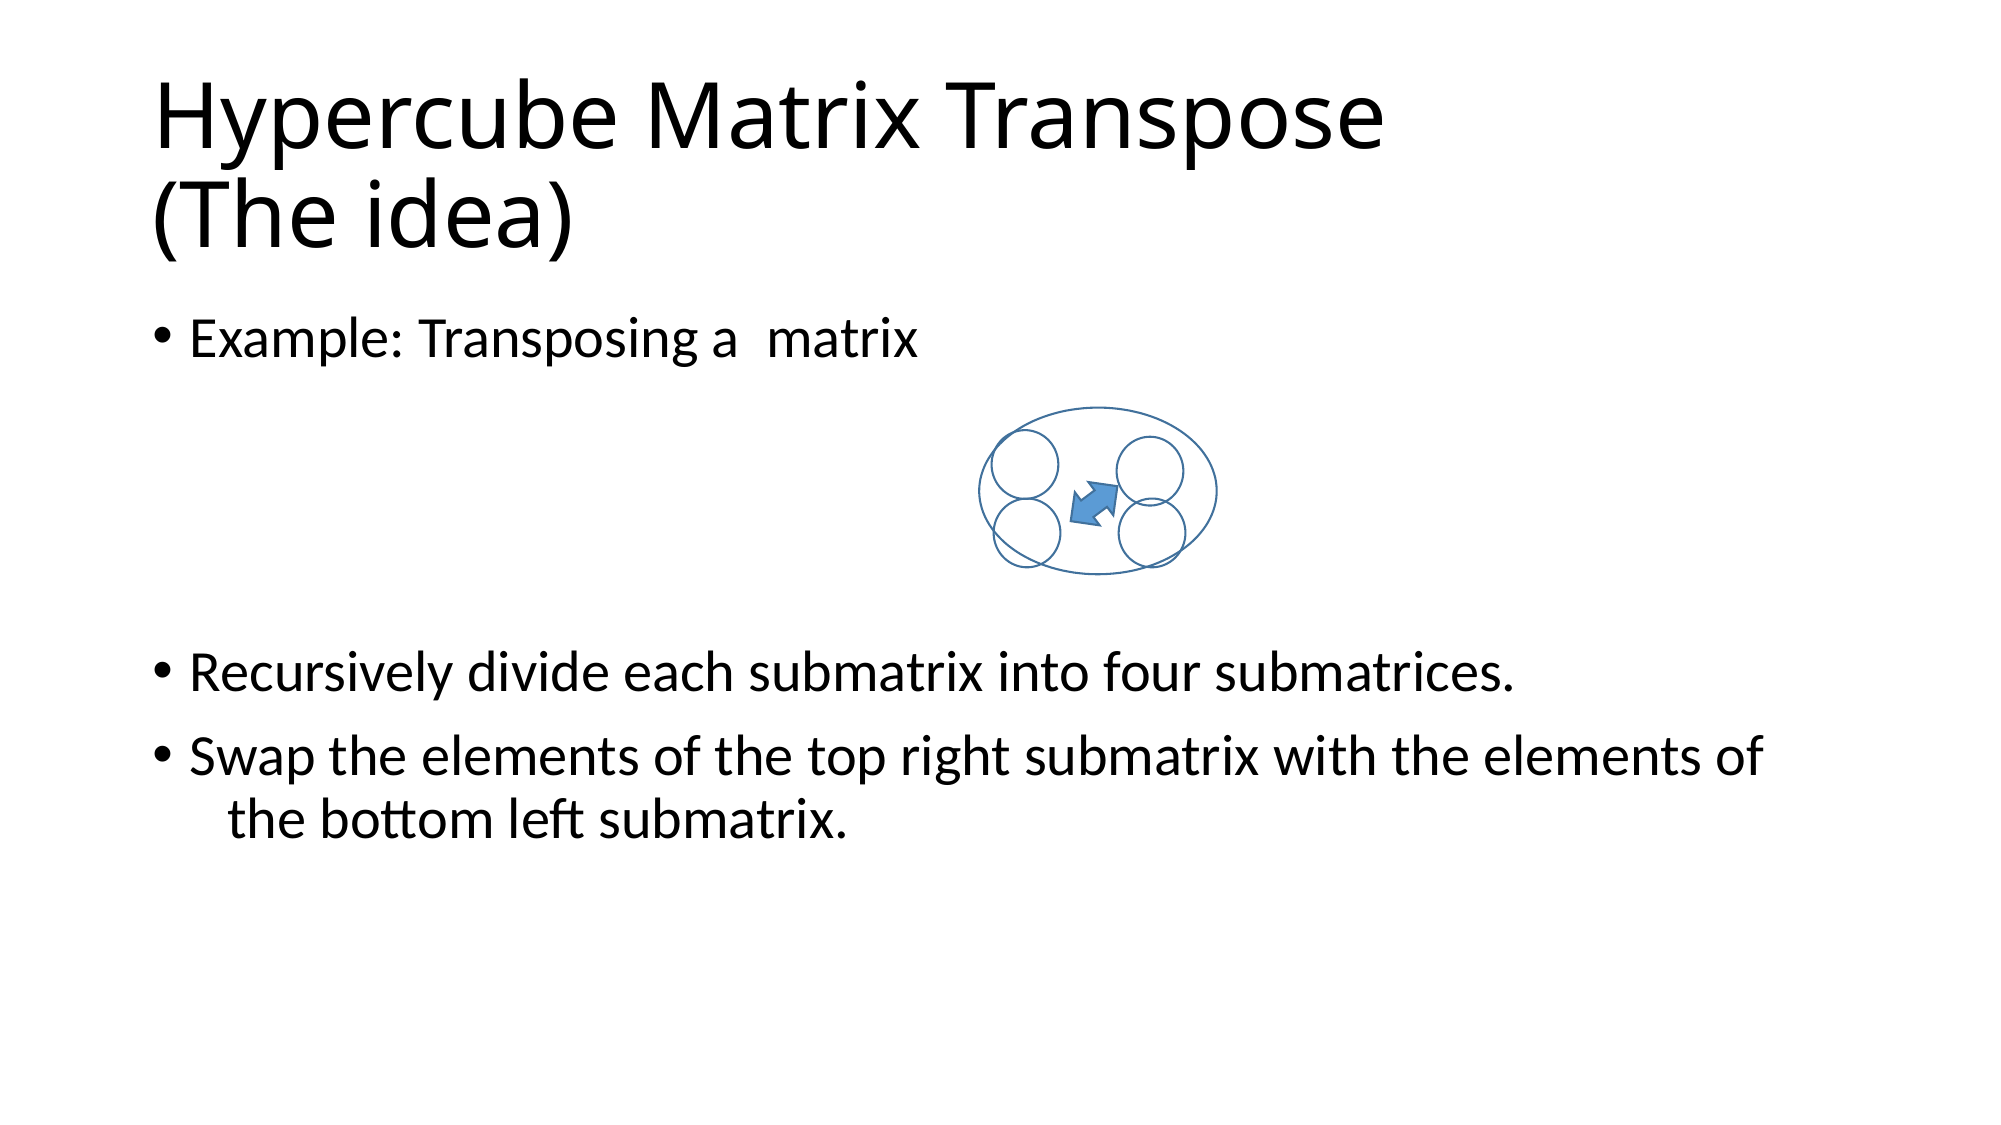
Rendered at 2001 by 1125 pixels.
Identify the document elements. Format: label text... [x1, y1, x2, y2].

title Hypercube Matrix Transpose (The idea) [137, 59, 1863, 278]
list Example: Transposing a matrix Recursively divide each submatrix into four submatrices. Swap the elements of the top right submatrix with the elements of the bottom left submatrix. [137, 299, 1863, 1014]
text_box [1070, 482, 1118, 526]
